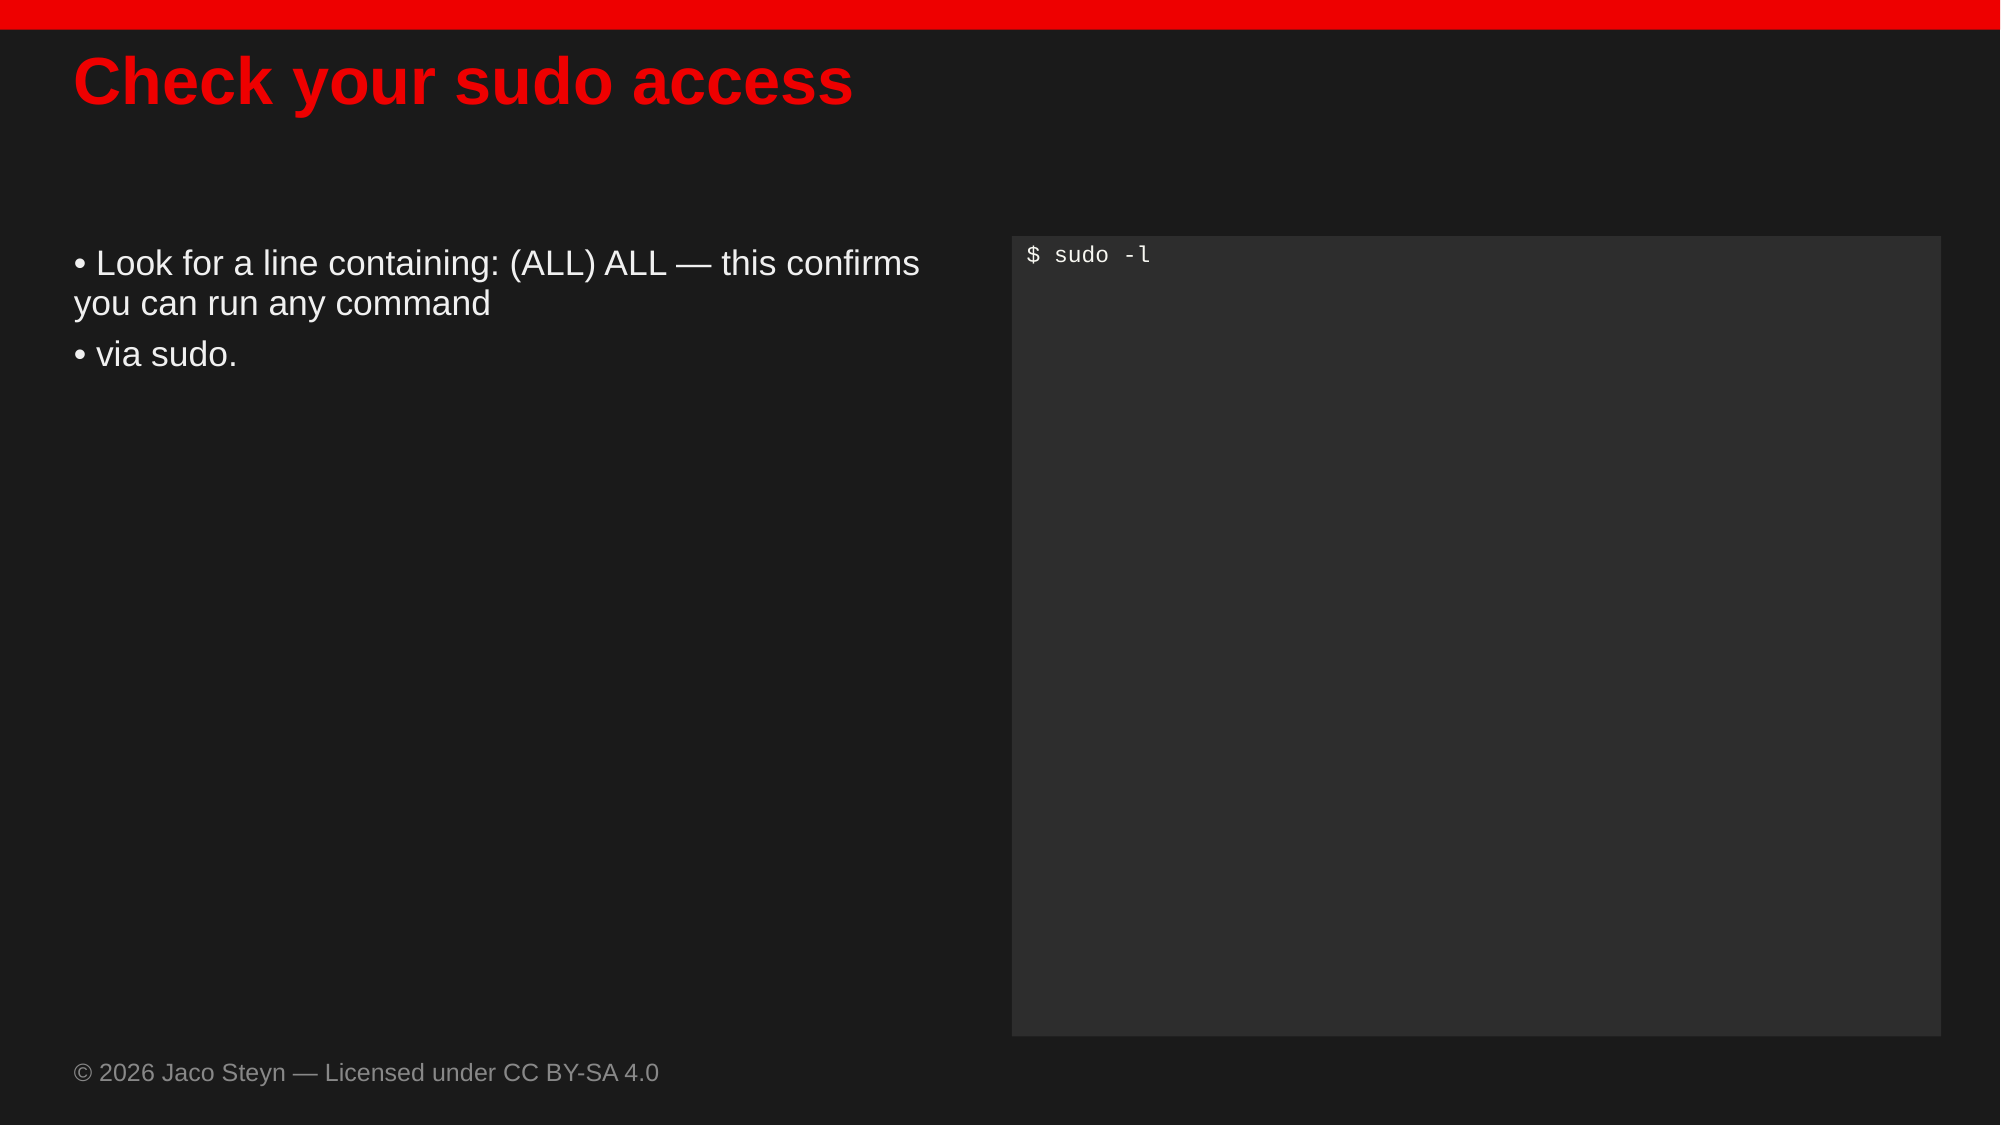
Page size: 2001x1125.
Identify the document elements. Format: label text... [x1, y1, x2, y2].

text_box © 2026 Jaco Steyn — Licensed under CC BY-SA 4.0 [59, 1051, 1942, 1093]
text_box $ sudo -l [1011, 236, 1942, 1037]
text_box • Look for a line containing: (ALL) ALL — this confirms you can run any command • via sudo. [59, 236, 989, 1037]
text_box [0, 0, 2001, 30]
text_box Check your sudo access [59, 36, 1942, 208]
